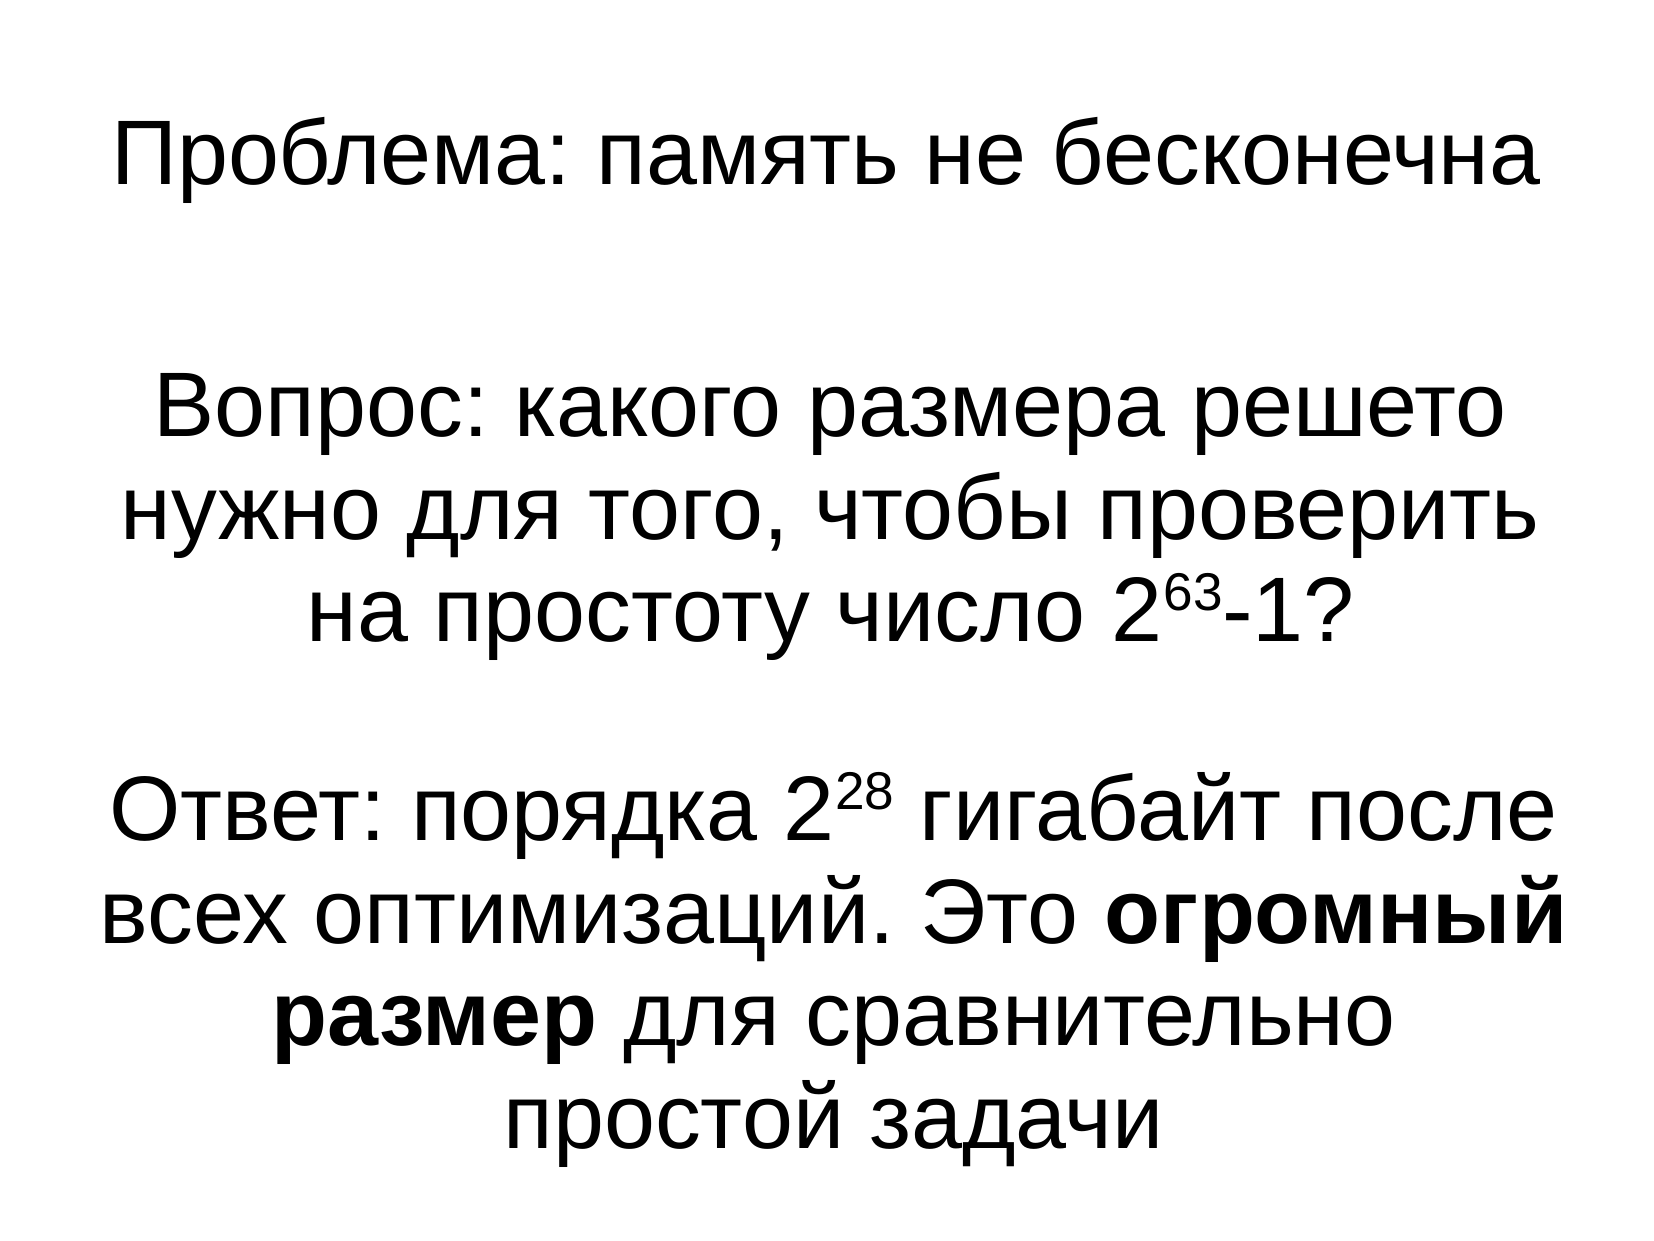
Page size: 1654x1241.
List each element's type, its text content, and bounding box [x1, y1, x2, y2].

subtitle Вопрос: какого размера решето нужно для того, чтобы проверить на простоту число 263-1? [86, 300, 1576, 715]
text_box Ответ: порядка 228 гигабайт после всех оптимизаций. Это огромный размер для сравнительно простой задачи [90, 755, 1579, 1171]
title Проблема: память не бесконечна [82, 49, 1571, 257]
